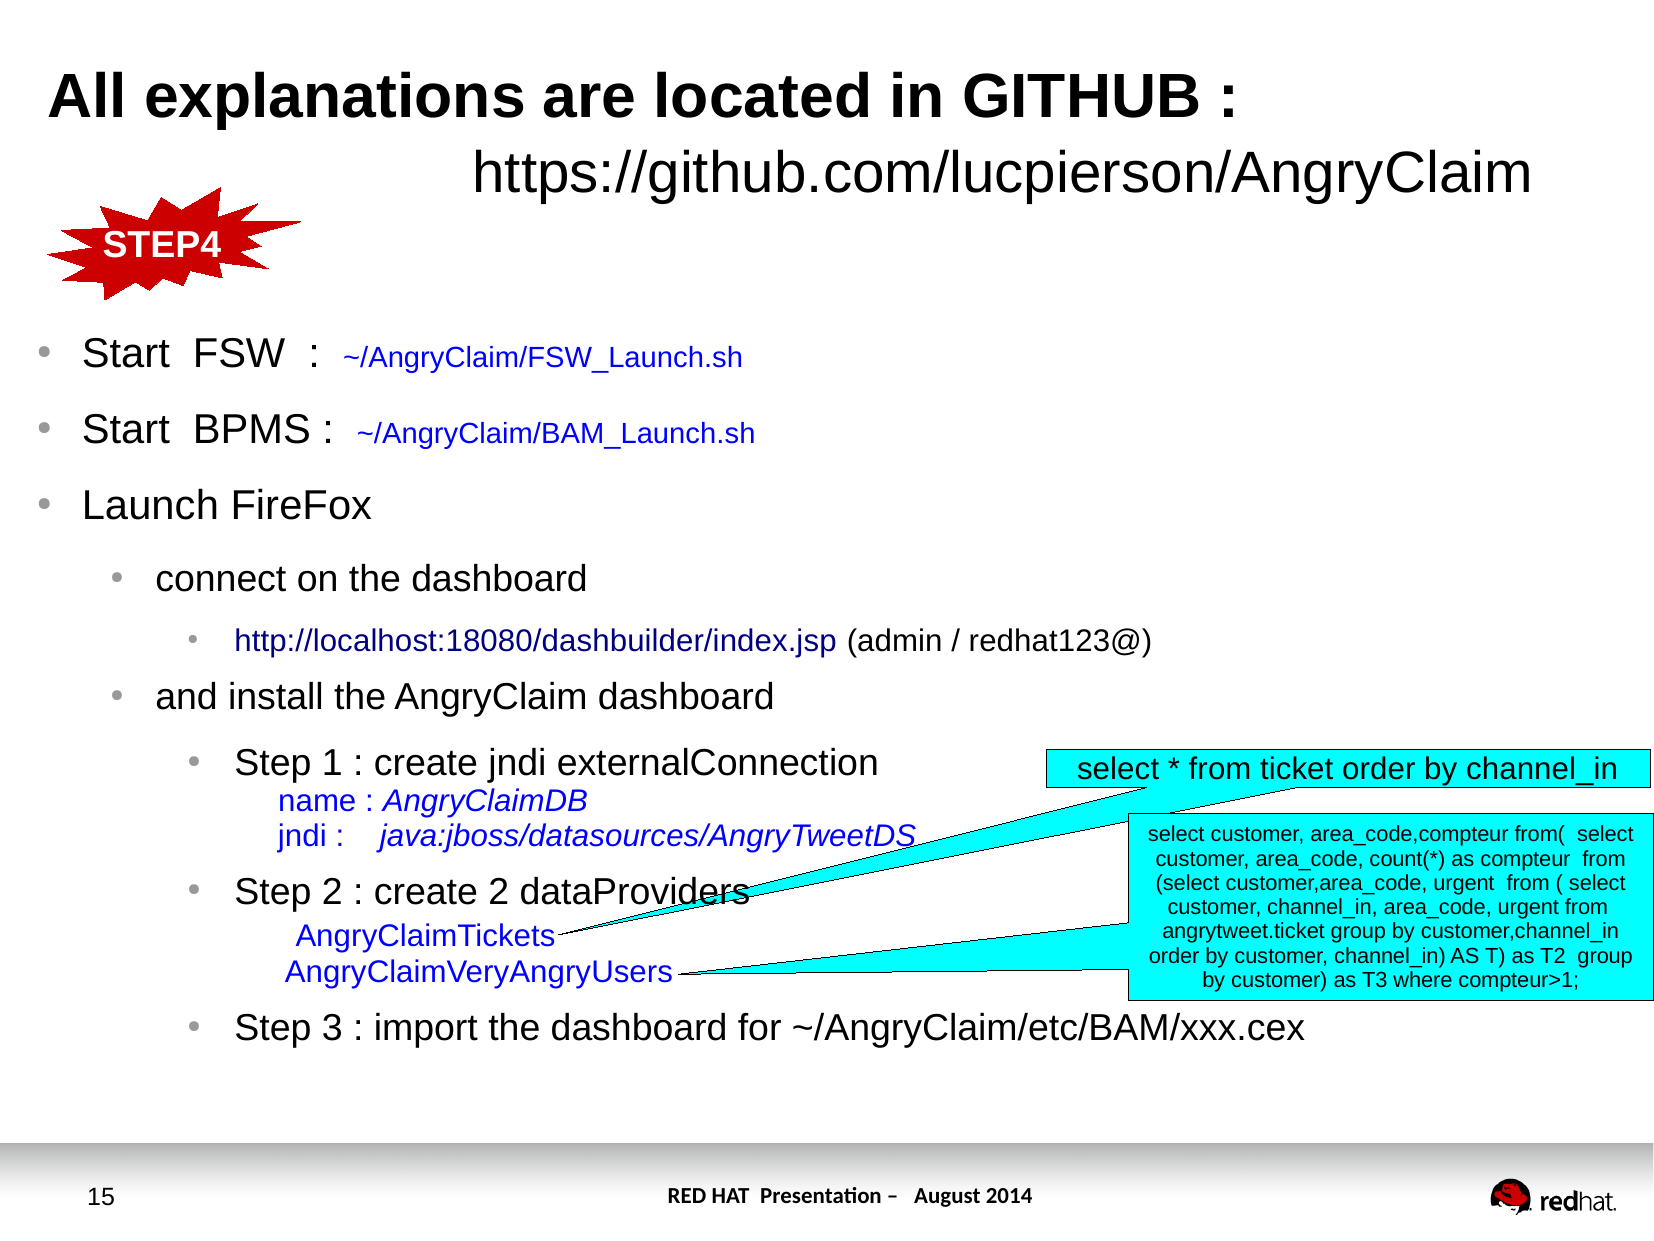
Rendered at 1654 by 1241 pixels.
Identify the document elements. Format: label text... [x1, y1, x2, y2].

picture [0, 1143, 1654, 1241]
list Start FSW : ~/AngryClaim/FSW_Launch.sh Start BPMS : ~/AngryClaim/BAM_Launch.sh Launch FireFox connect on the dashboard http://localhost:18080/dashbuilder/index.jsp (admin / redhat123@) and install the AngryClaim dashboard Step 1 : create jndi externalConnection name : AngryClaimDB jndi : java:jboss/datasources/AngryTweetDS Step 2 : create 2 dataProviders AngryClaimTickets AngryClaimVeryAngryUsers Step 3 : import the dashboard for ~/AngryClaim/etc/BAM/xxx.cex [21, 329, 1601, 1049]
text_box STEP4 [47, 187, 301, 300]
list https://github.com/lucpierson/AngryClaim [412, 140, 1576, 226]
text_box select customer, area_code,compteur from( select customer, area_code, count(*) as compteur from (select customer,area_code, urgent from ( select customer, channel_in, area_code, urgent from angrytweet.ticket group by customer,channel_in order by customer, channel_in) AS T) as T2 group by customer) as T3 where compteur>1; [678, 813, 1654, 1001]
title All explanations are located in GITHUB : [47, 2, 1536, 190]
text_box select * from ticket order by channel_in [1601, 749, 1651, 788]
